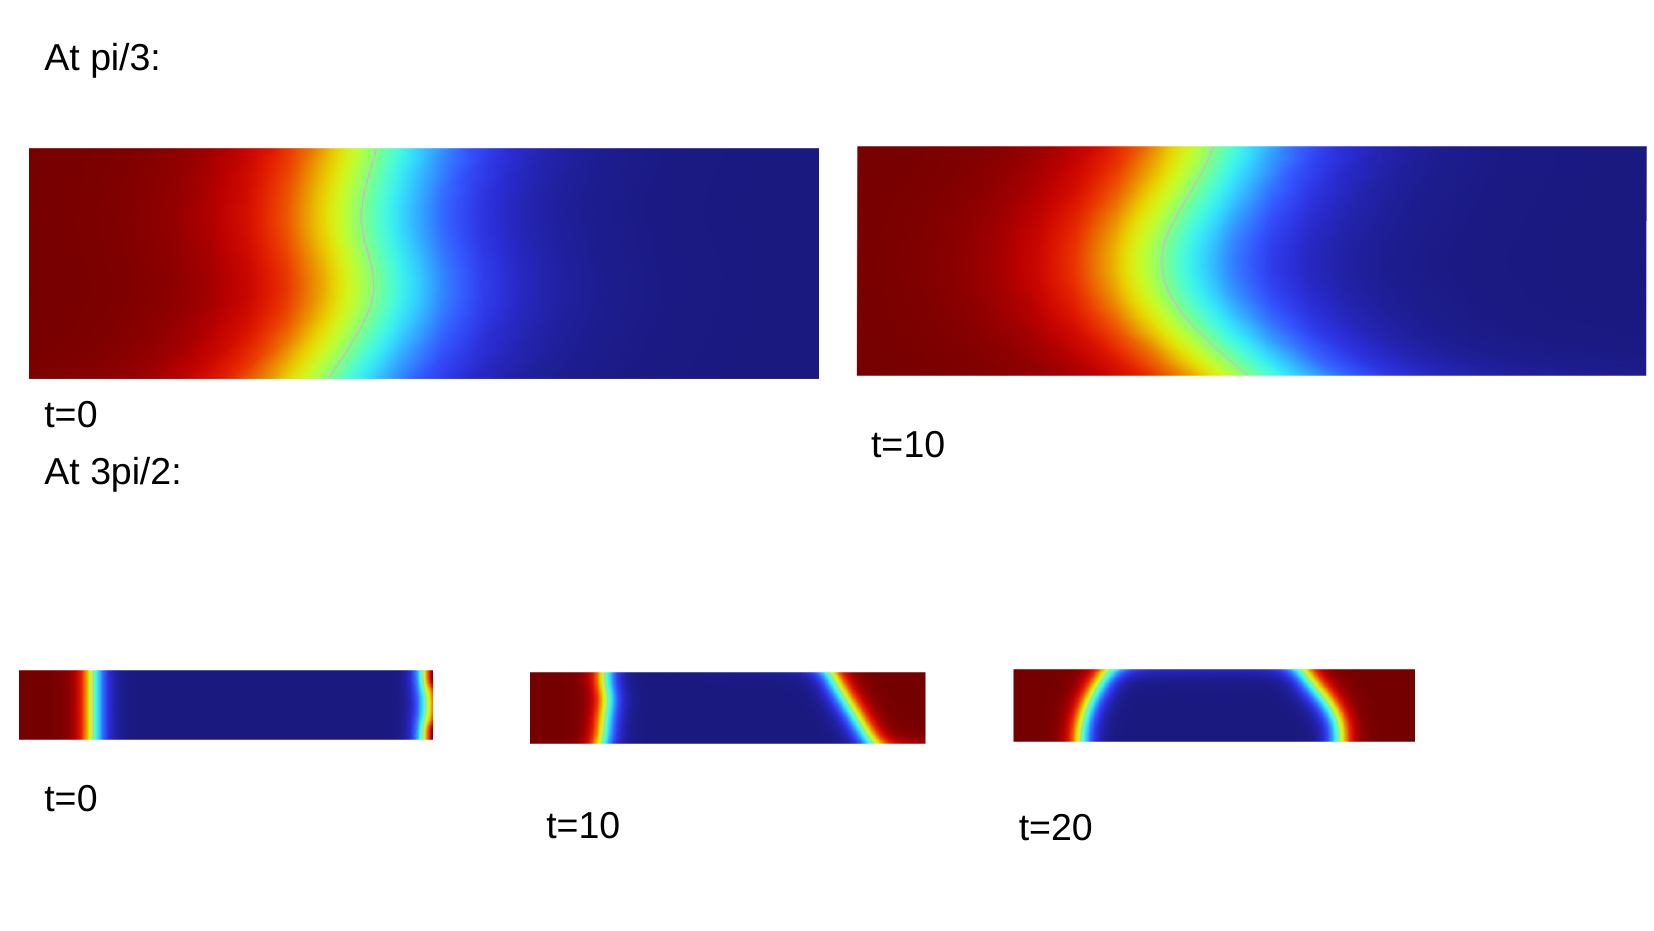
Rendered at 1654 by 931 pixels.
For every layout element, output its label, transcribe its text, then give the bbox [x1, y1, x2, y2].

text_box t=0 [29, 386, 266, 443]
picture [29, 118, 819, 416]
text_box t=10 [531, 797, 768, 855]
text_box t=10 [856, 415, 1093, 473]
text_box At pi/3: [29, 29, 384, 87]
picture [856, 116, 1647, 412]
text_box t=0 [29, 769, 266, 827]
picture [1003, 494, 1425, 916]
picture [8, 501, 443, 908]
text_box t=20 [1003, 799, 1241, 857]
text_box At 3pi/2: [29, 443, 207, 500]
picture [520, 500, 935, 915]
